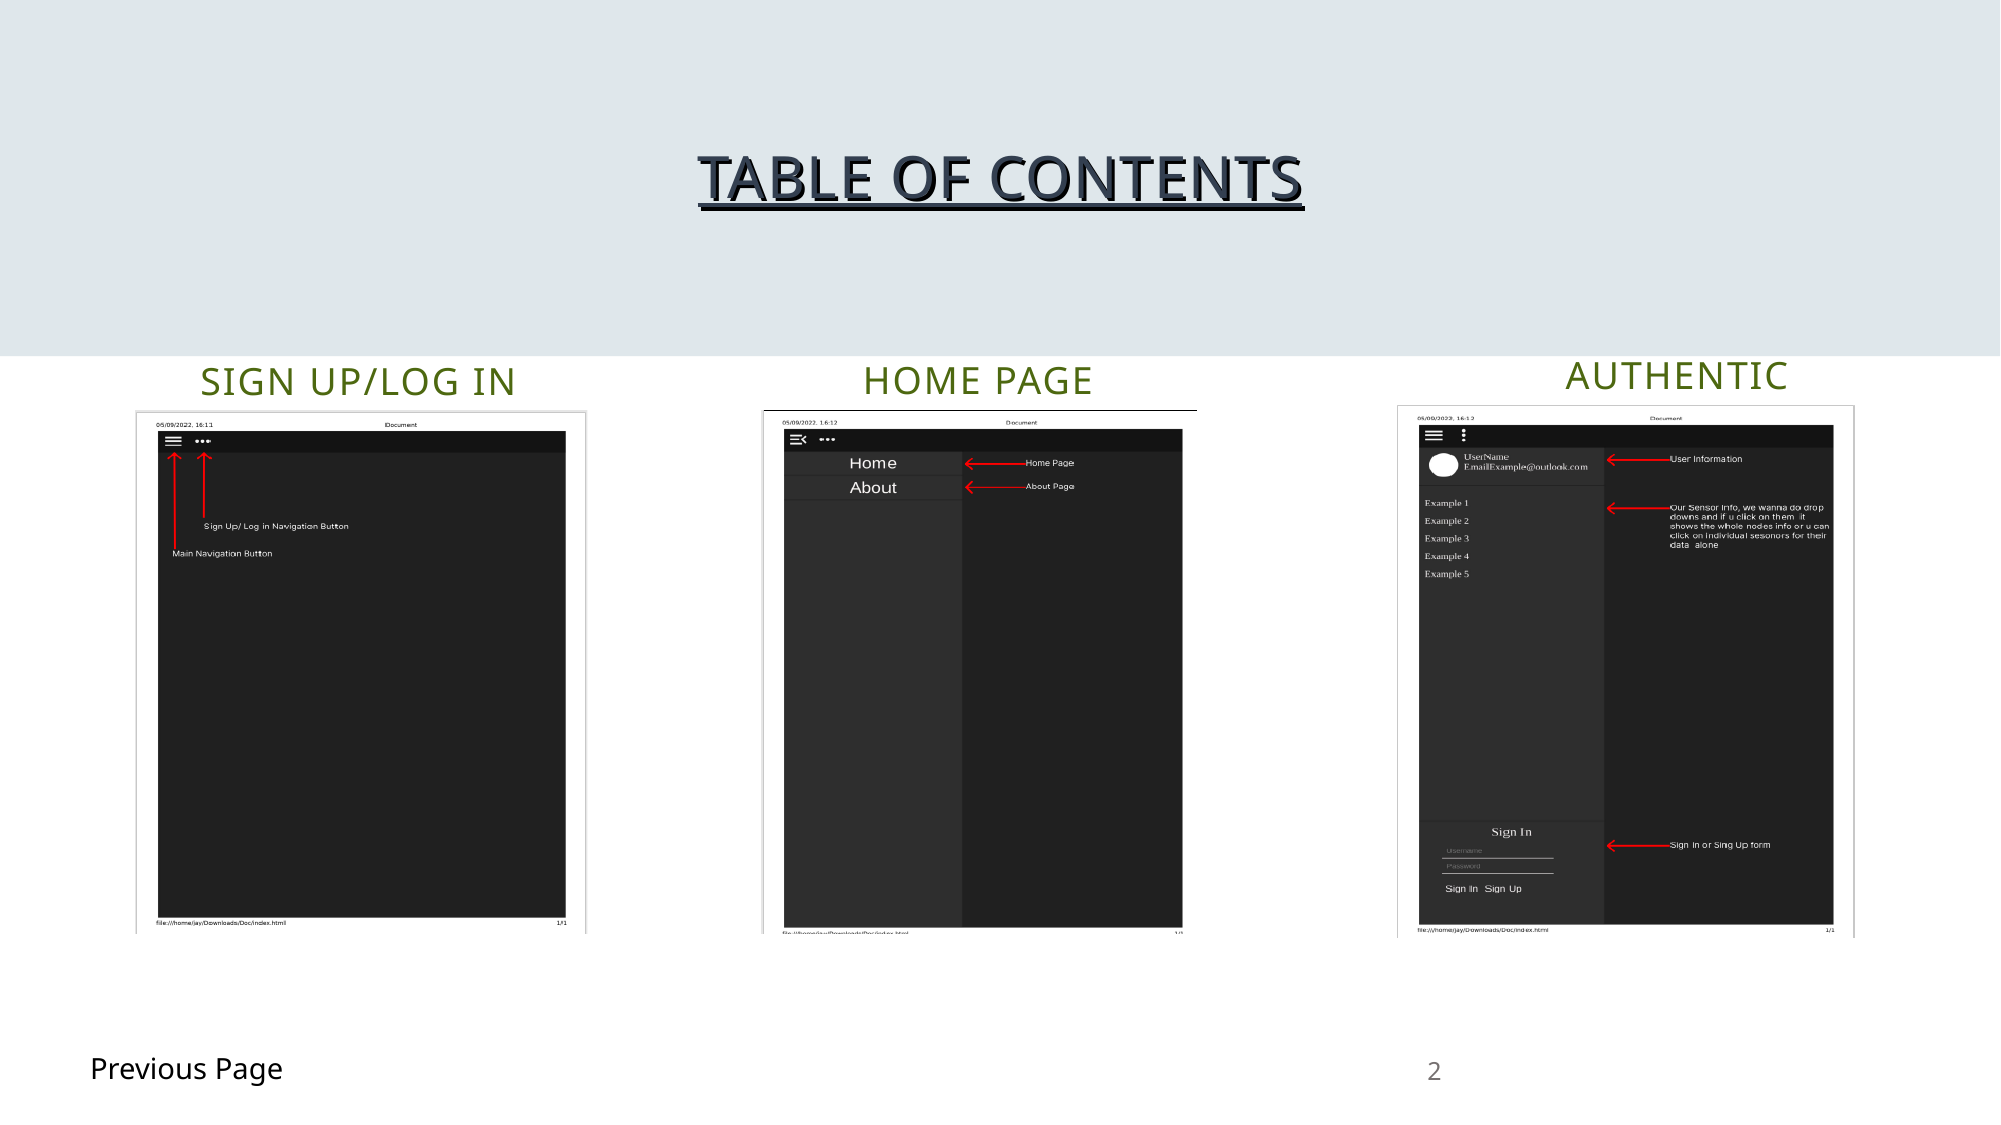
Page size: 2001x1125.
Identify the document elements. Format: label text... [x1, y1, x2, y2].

text_box [1412, 1042, 1863, 1103]
title Table of Contents [137, 98, 1863, 262]
text_box Previous Page [75, 1042, 356, 1094]
picture [123, 410, 588, 934]
list Sign up/log in [165, 330, 552, 410]
picture [1394, 404, 1859, 938]
picture [751, 410, 1197, 934]
list HOME PAGE [785, 329, 1171, 410]
list Authentic [1484, 324, 1871, 405]
